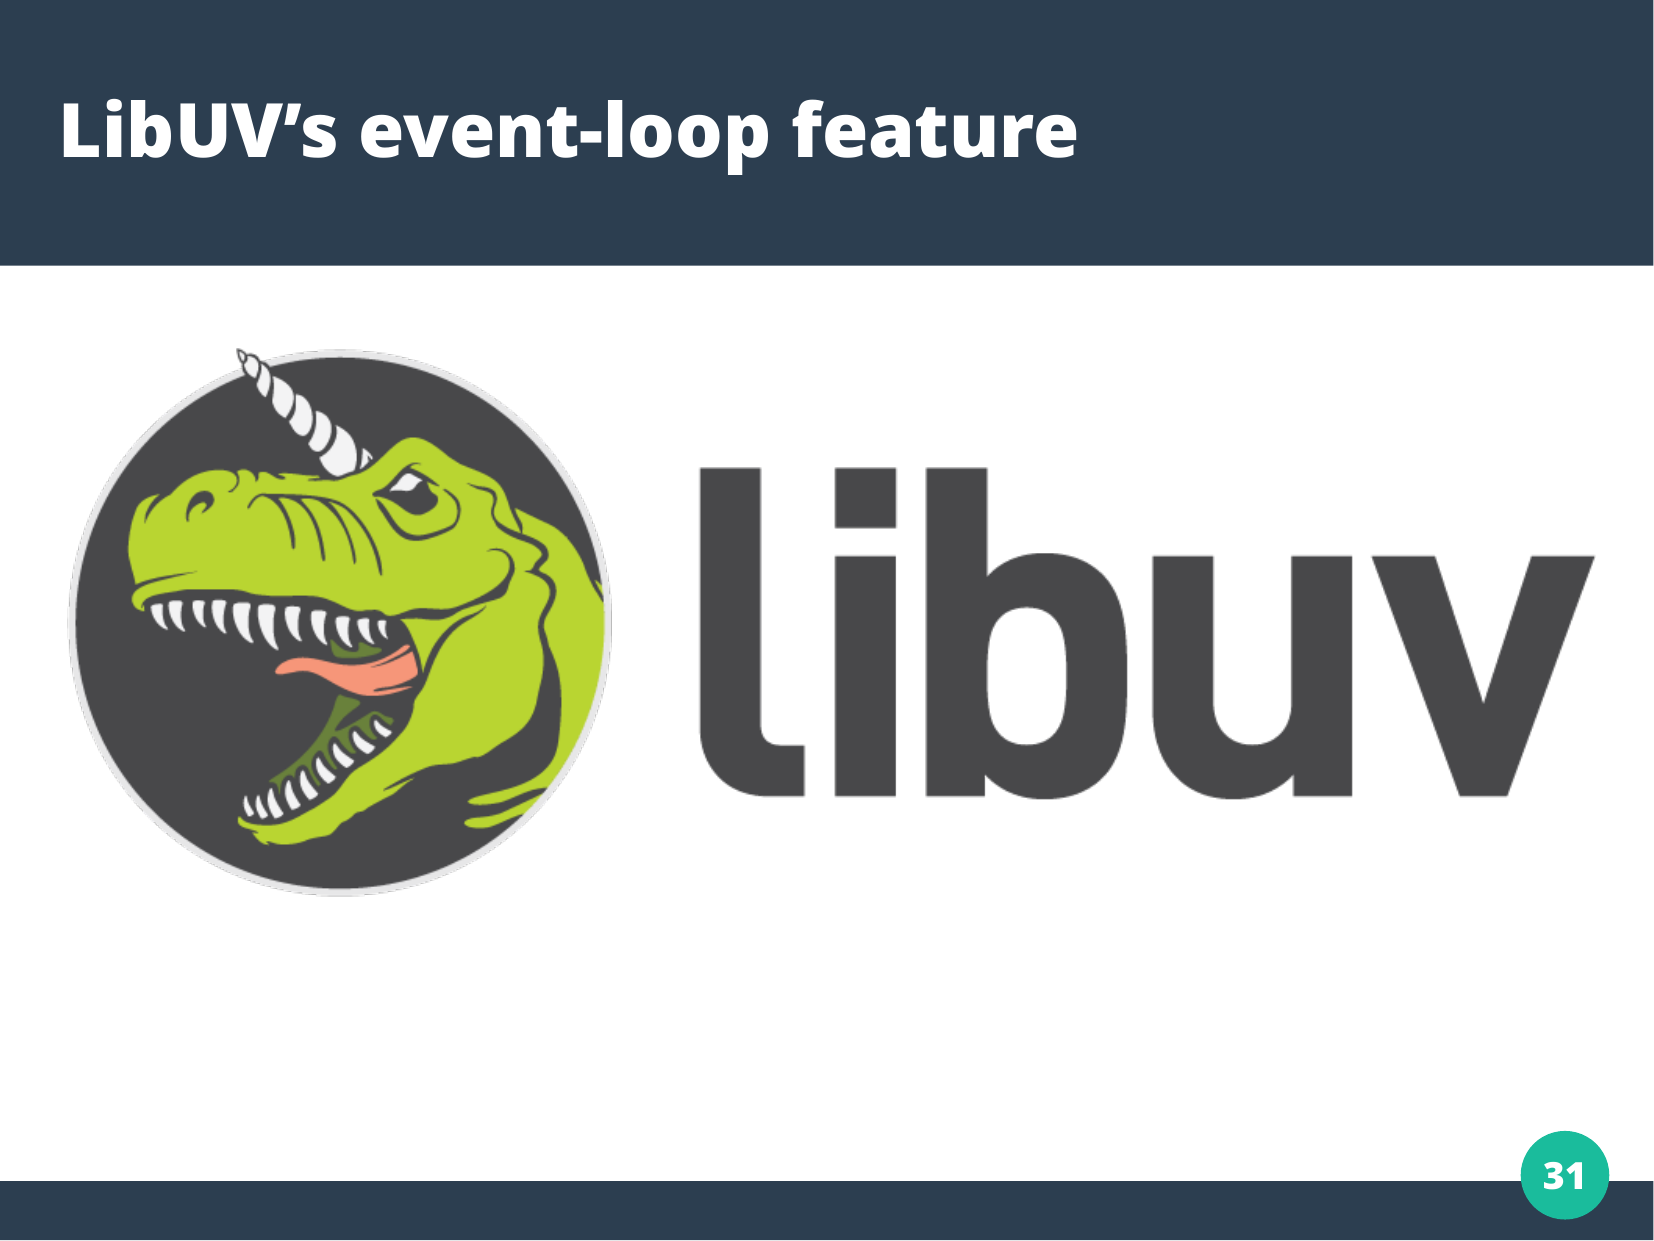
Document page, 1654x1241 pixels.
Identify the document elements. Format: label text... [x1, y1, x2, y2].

title LibUV’s event-loop feature [59, 49, 1595, 207]
picture [32, 322, 1632, 923]
